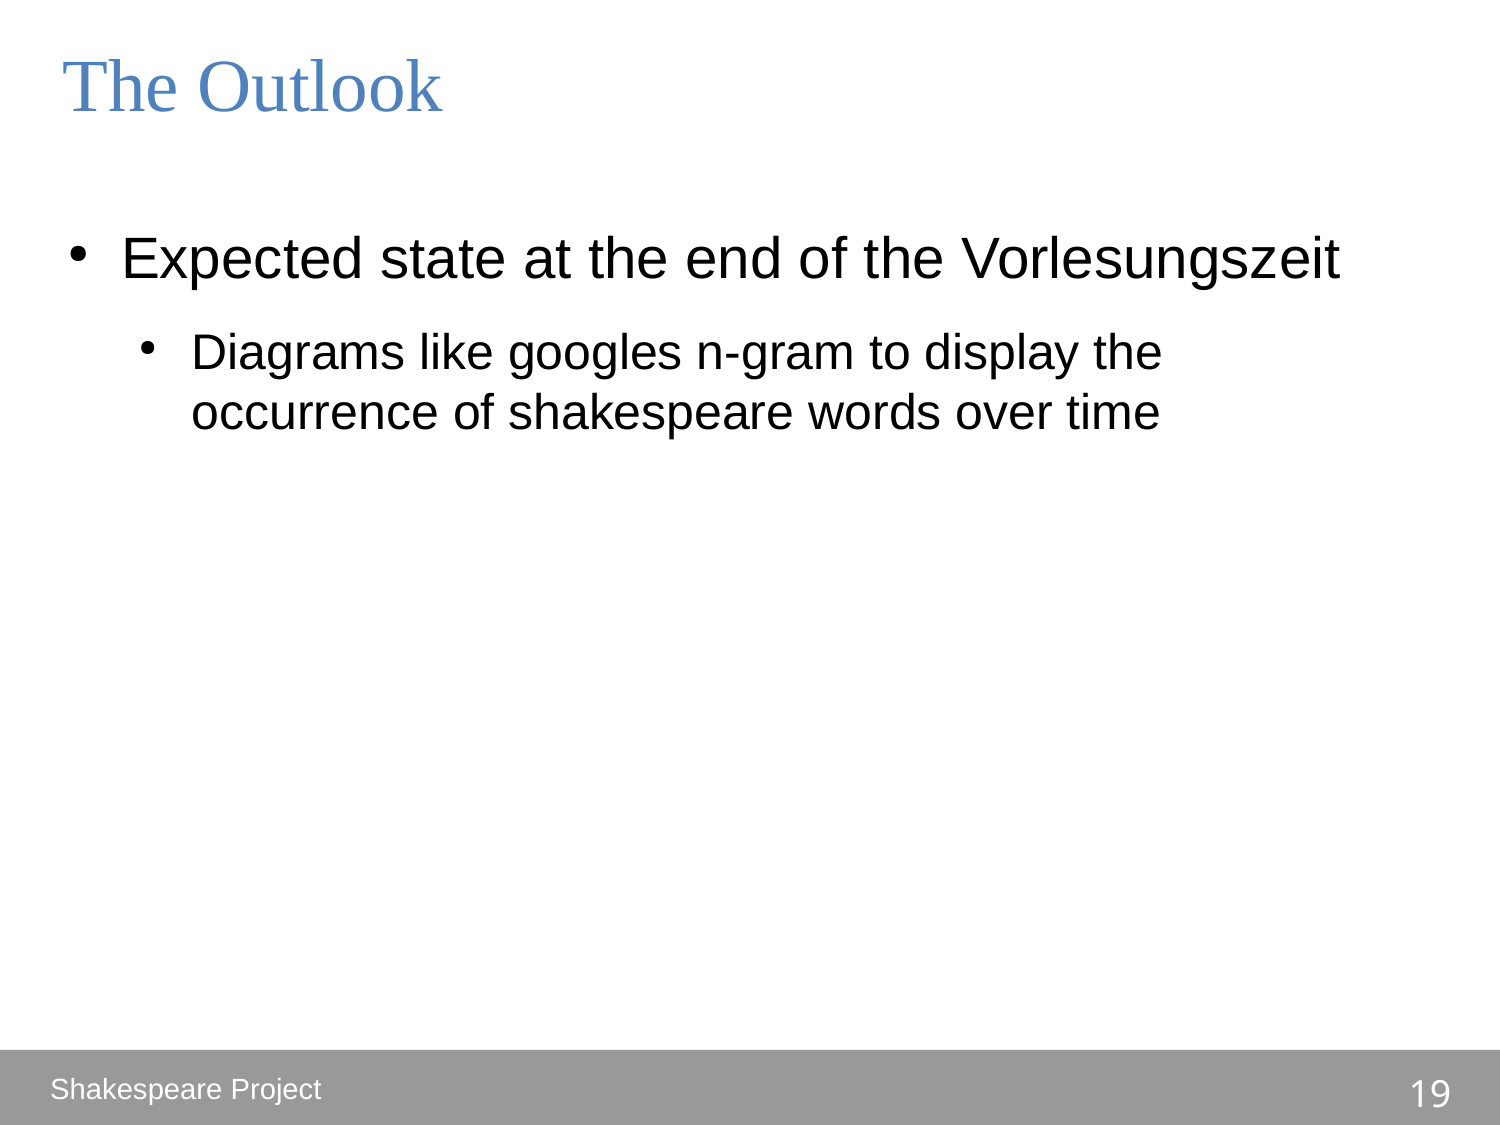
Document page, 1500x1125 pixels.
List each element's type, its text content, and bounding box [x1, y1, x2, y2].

footer Shakespeare Project [35, 1062, 1276, 1111]
list Expected state at the end of the Vorlesungszeit Diagrams like googles n-gram to display the occurrence of shakespeare words over time [35, 212, 1423, 910]
slide_number <number> [1393, 1062, 1477, 1111]
title The Outlook [62, 12, 1450, 150]
